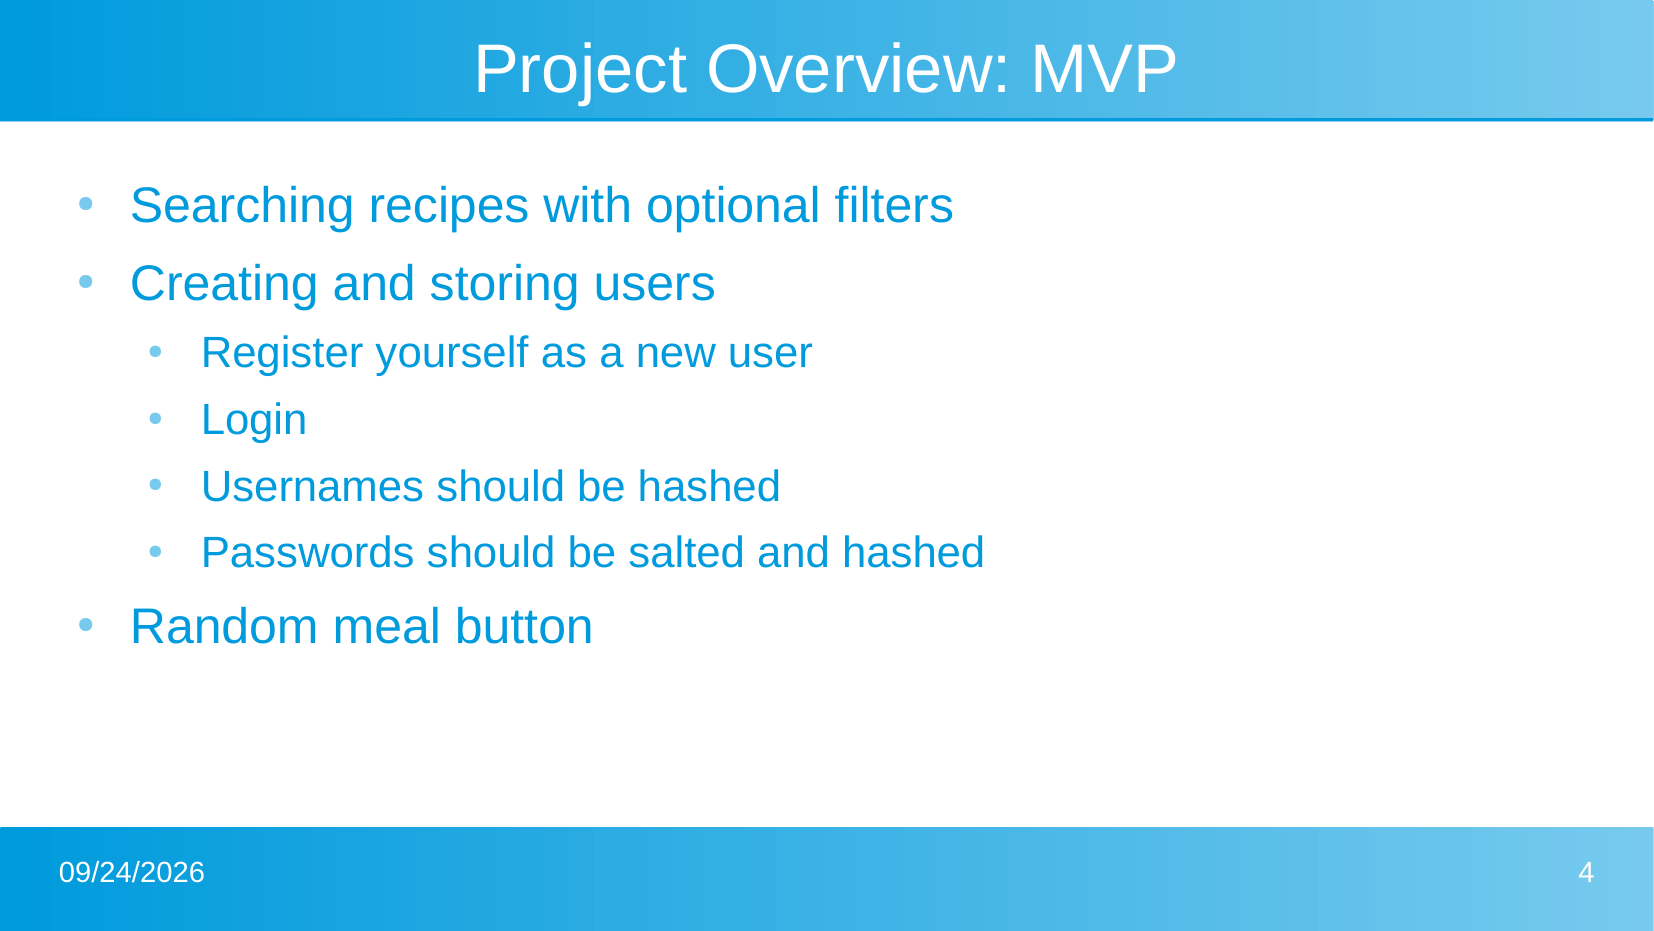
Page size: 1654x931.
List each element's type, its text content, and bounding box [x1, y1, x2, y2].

title Project Overview: MVP [59, 29, 1595, 108]
list Searching recipes with optional filters Creating and storing users Register yourself as a new user Login Usernames should be hashed Passwords should be salted and hashed Random meal button [59, 177, 1595, 768]
